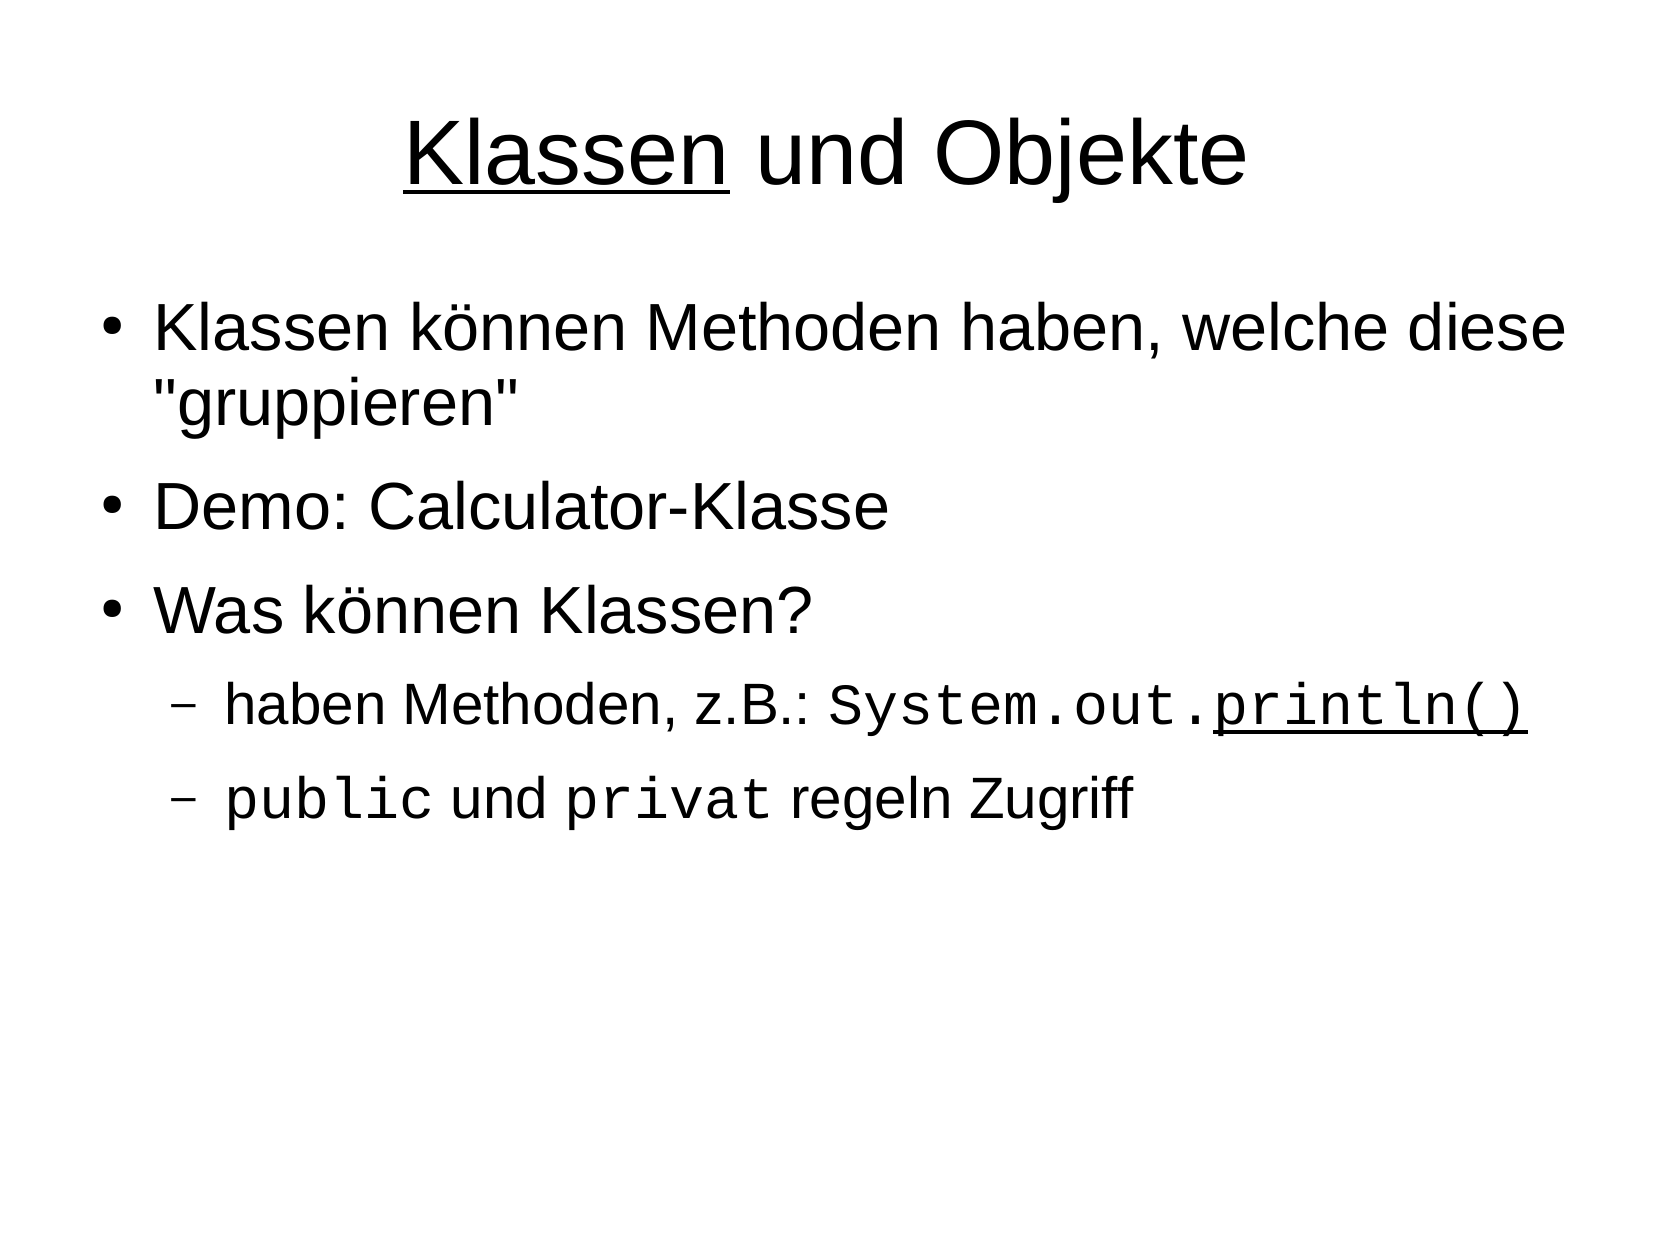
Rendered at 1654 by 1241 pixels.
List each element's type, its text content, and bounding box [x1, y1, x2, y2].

title Klassen und Objekte [82, 49, 1571, 257]
list Klassen können Methoden haben, welche diese "gruppieren" Demo: Calculator-Klasse Was können Klassen? haben Methoden, z.B.: System.out.println() public und privat regeln Zugriff [82, 290, 1571, 1010]
